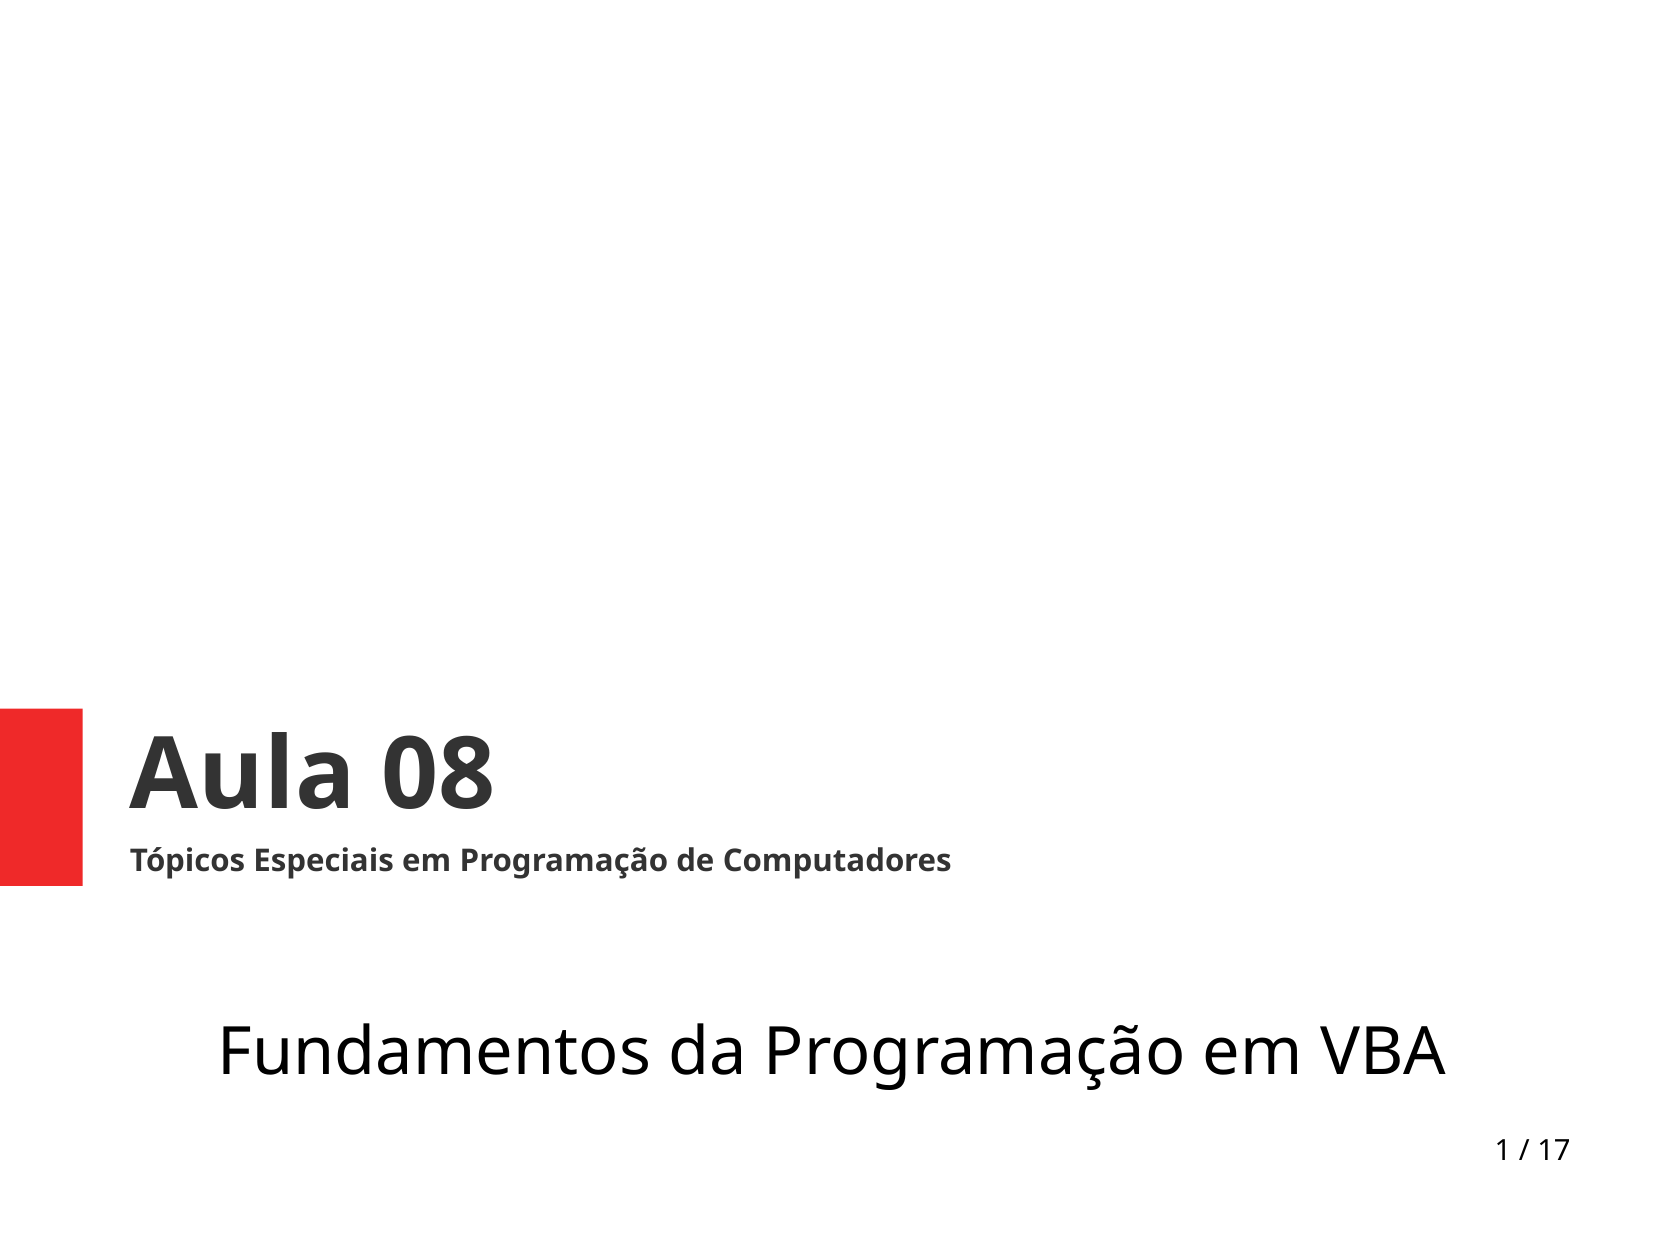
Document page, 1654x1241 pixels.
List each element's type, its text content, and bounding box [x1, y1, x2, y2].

subtitle Fundamentos da Programação em VBA [129, 968, 1536, 1130]
title Aula 08 Tópicos Especiais em Programação de Computadores [129, 655, 1536, 928]
